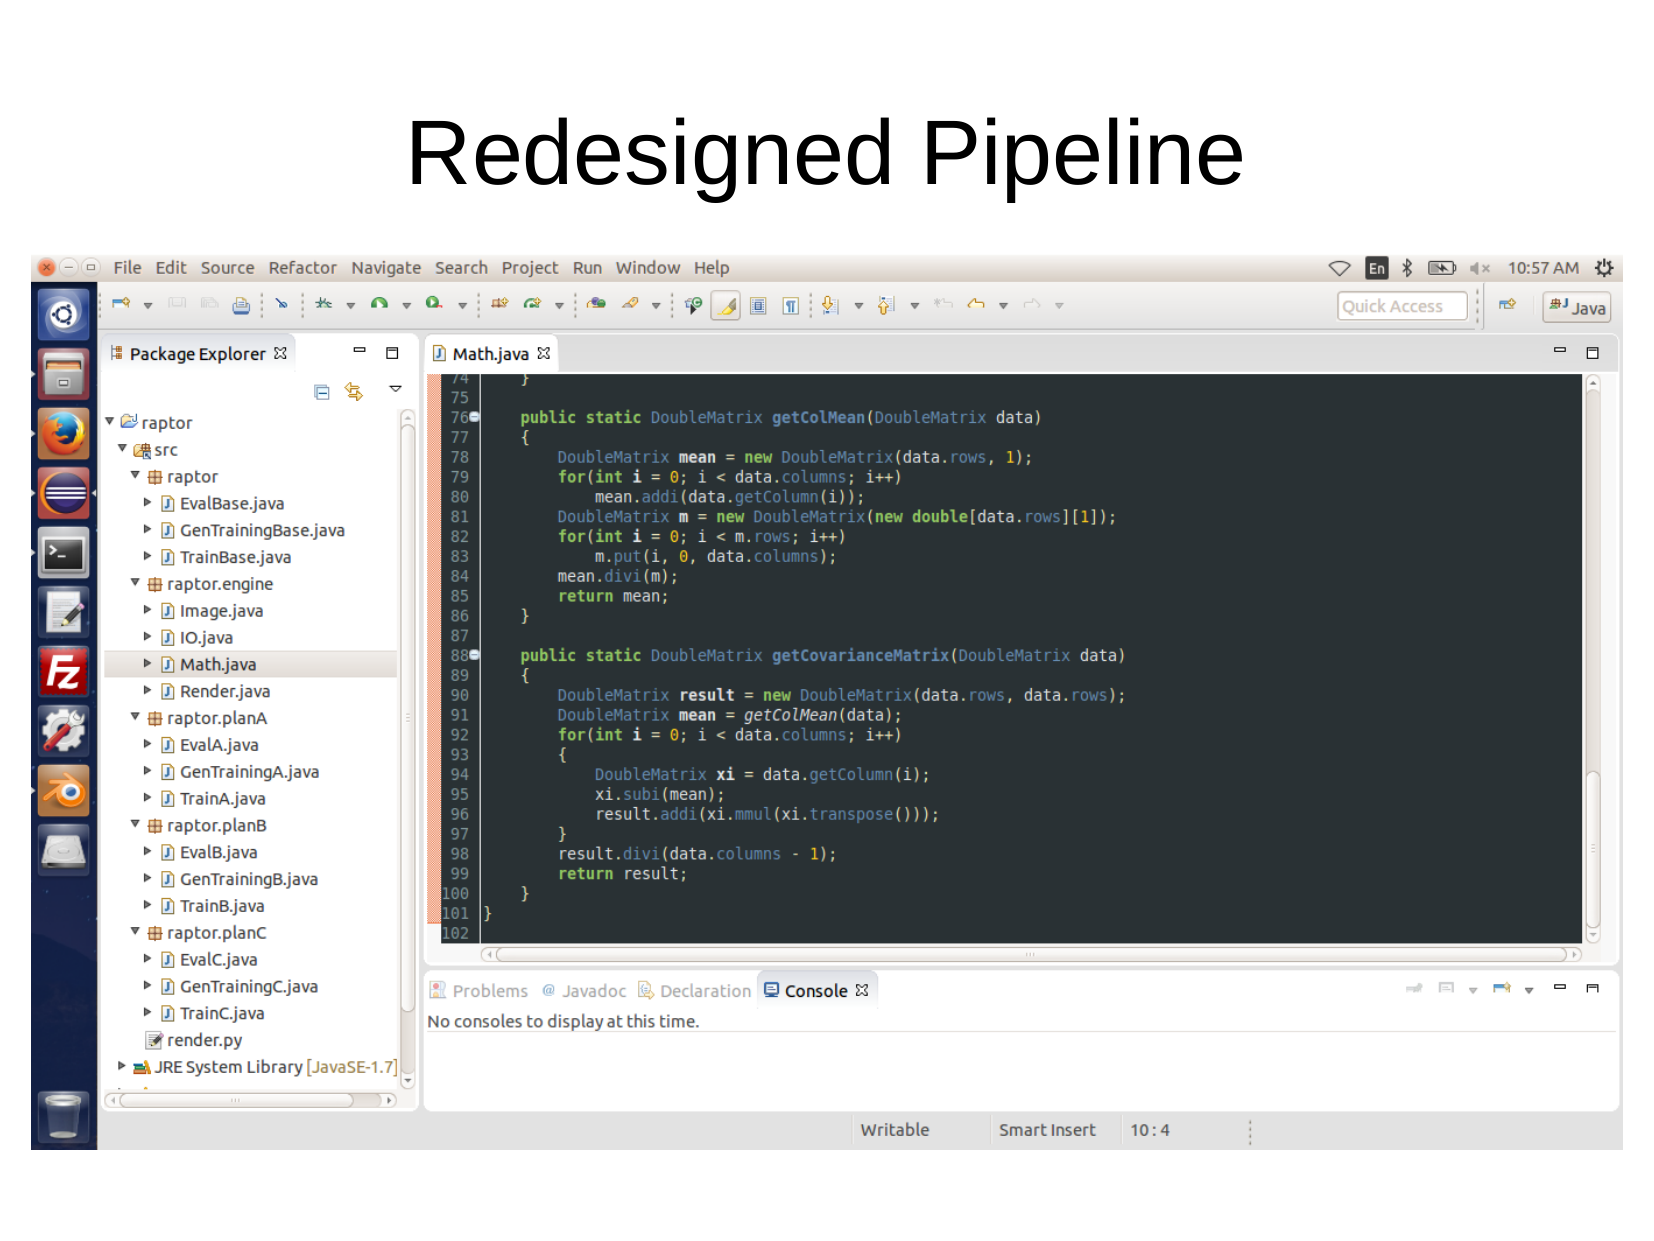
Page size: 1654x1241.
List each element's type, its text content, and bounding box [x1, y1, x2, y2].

picture [31, 254, 1623, 1150]
title Redesigned Pipeline [82, 49, 1571, 254]
